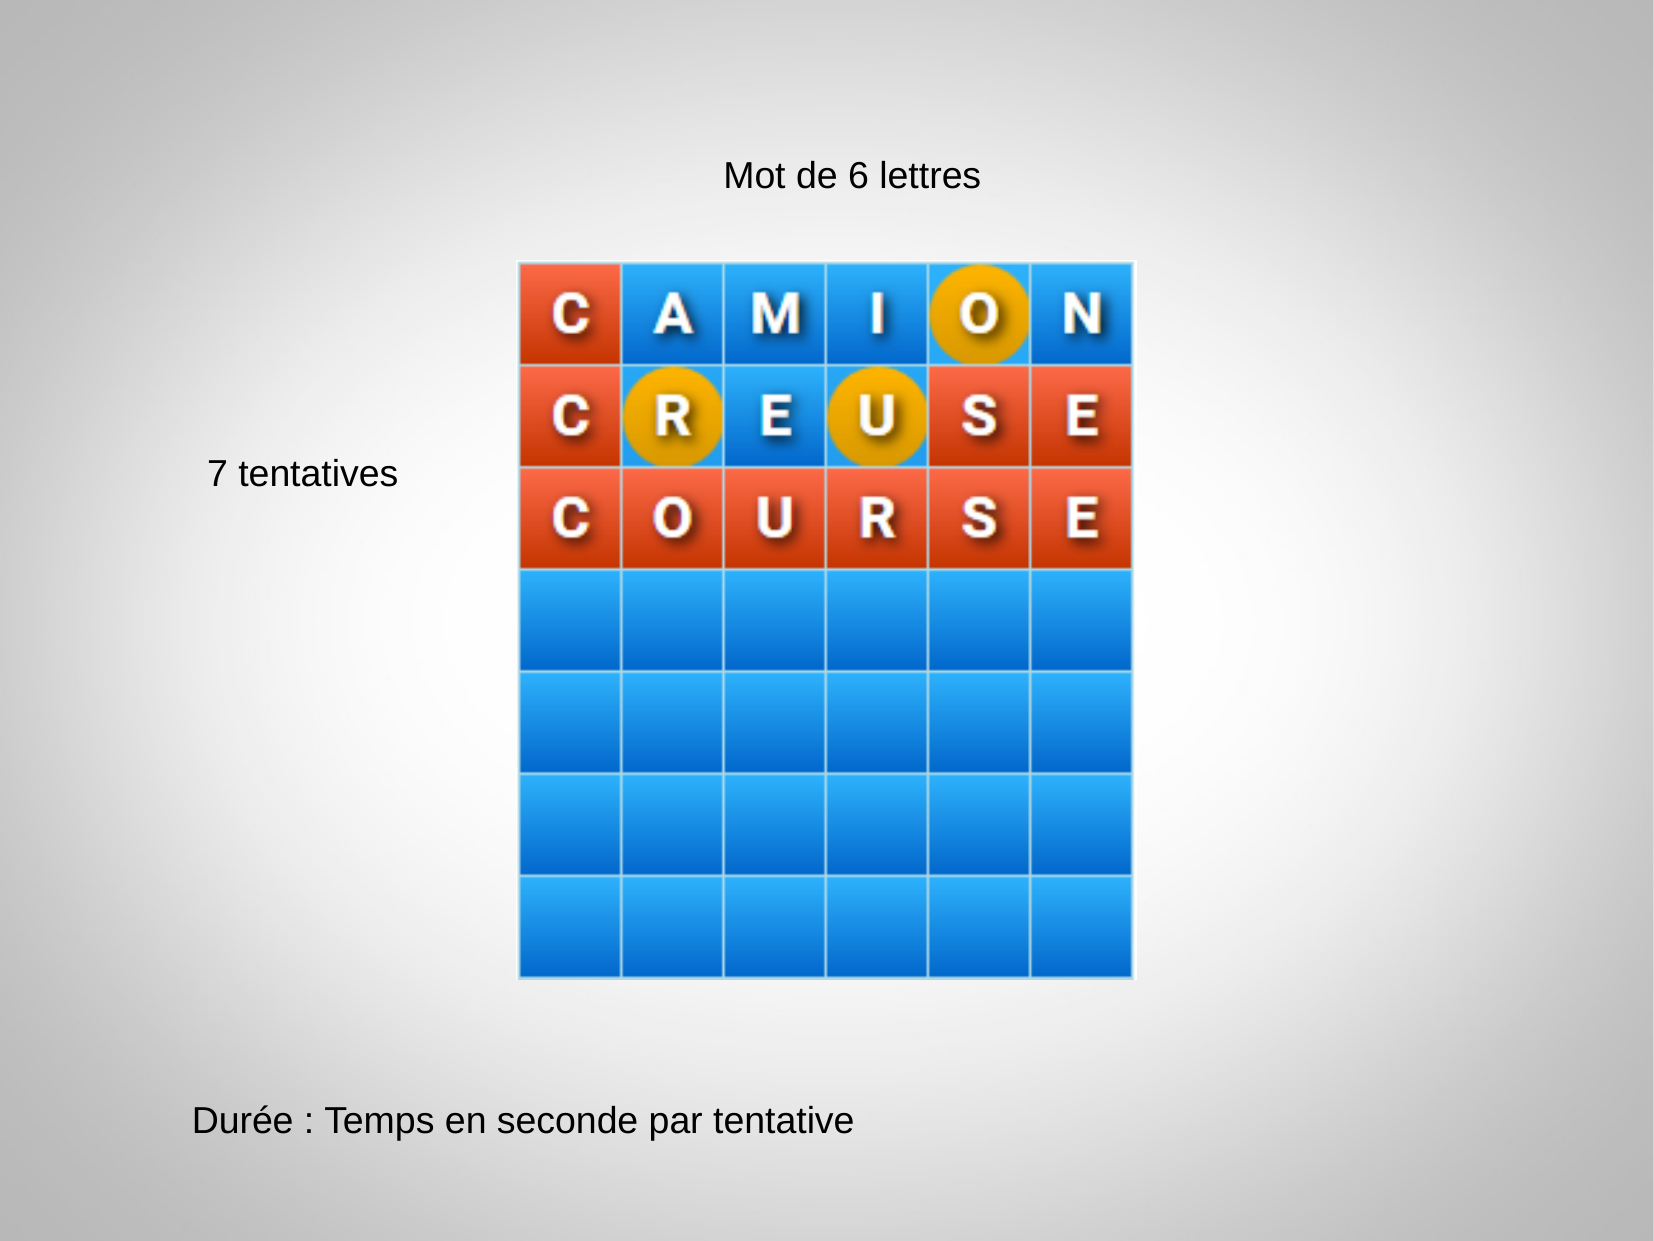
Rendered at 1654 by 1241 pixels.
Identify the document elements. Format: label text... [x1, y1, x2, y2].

text_box Mot de 6 lettres [708, 147, 997, 205]
text_box 7 tentatives [192, 445, 414, 502]
text_box Durée : Temps en seconde par tentative [177, 1092, 871, 1150]
picture [0, 0, 1654, 1241]
